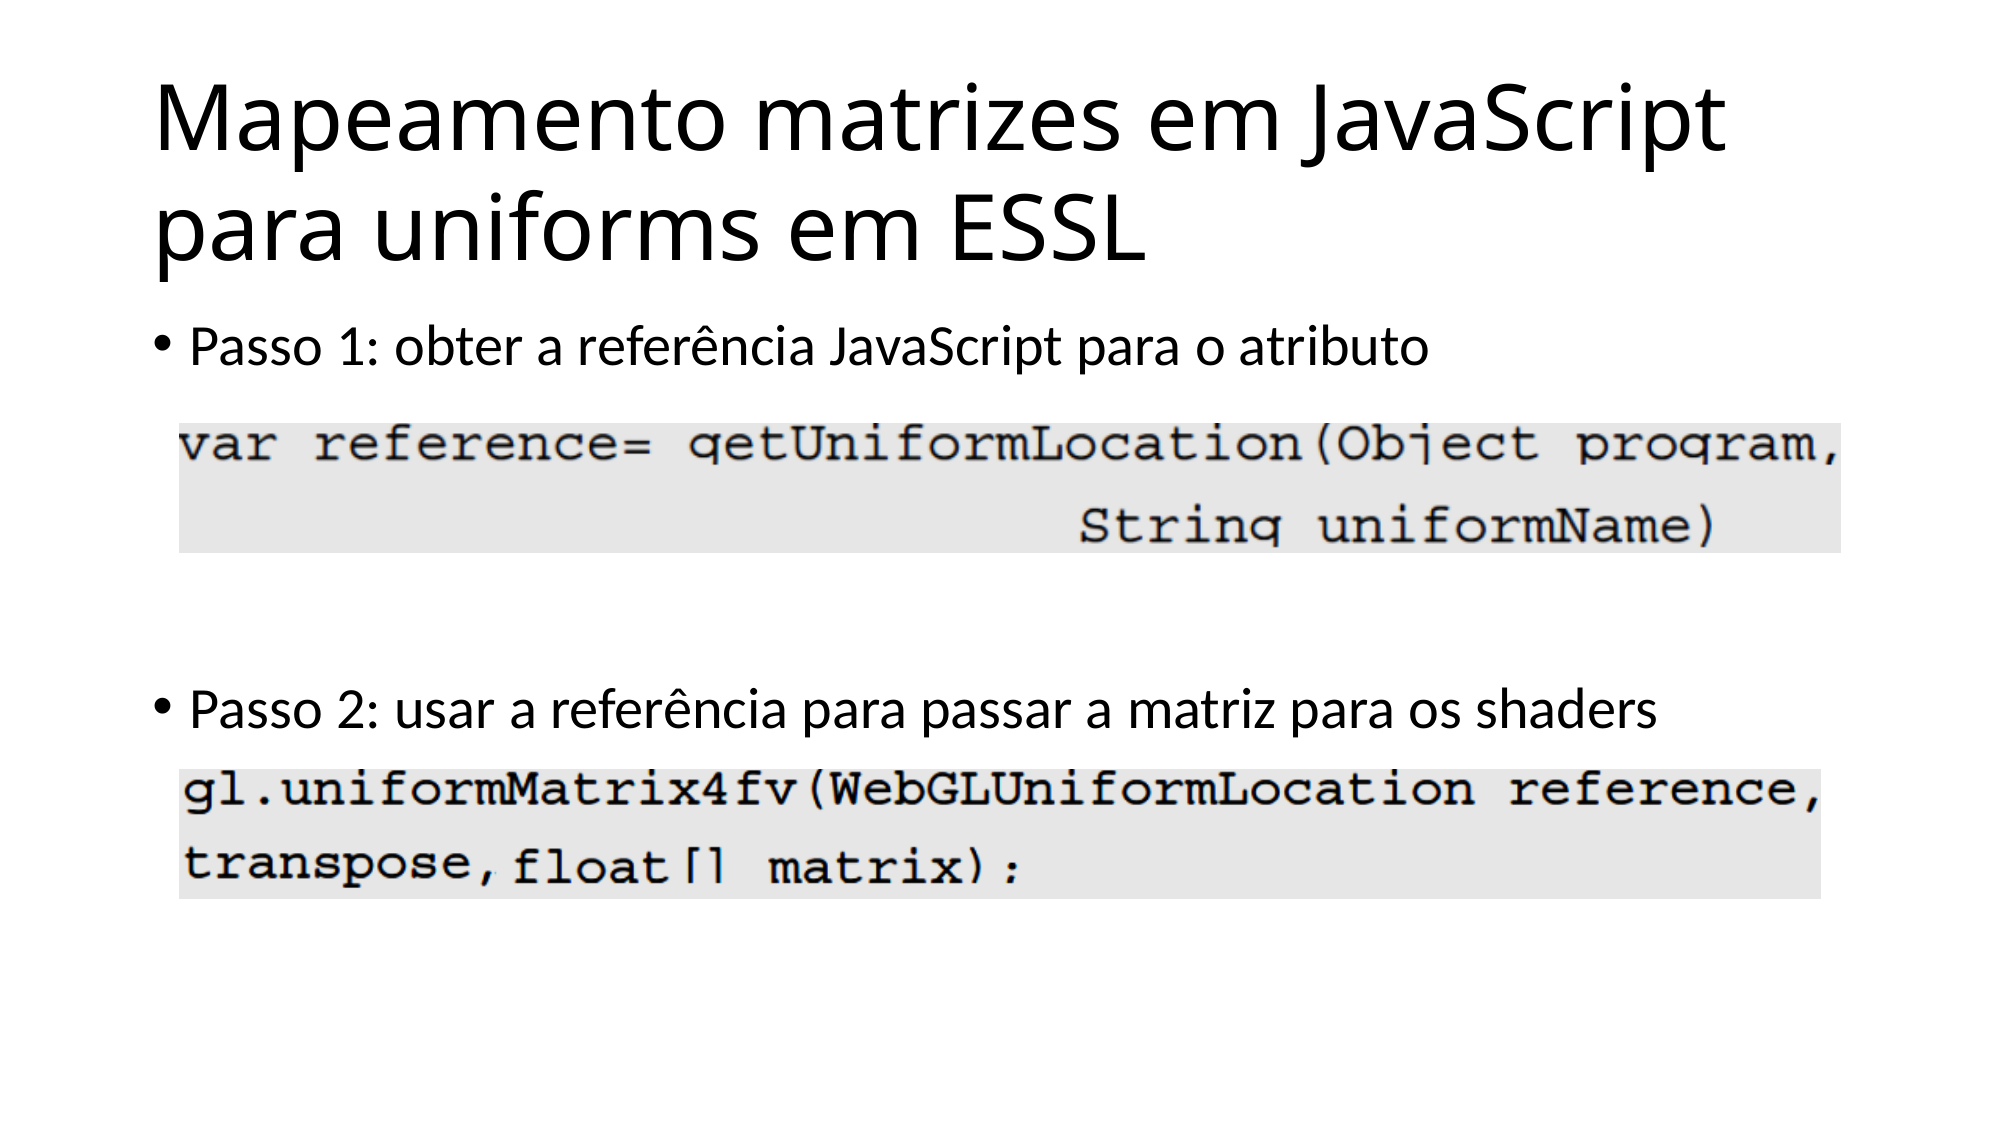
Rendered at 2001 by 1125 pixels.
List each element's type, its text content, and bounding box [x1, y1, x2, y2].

picture [179, 423, 1841, 553]
title Mapeamento matrizes em JavaScript para uniforms em ESSL [137, 59, 1863, 278]
picture [179, 769, 1821, 899]
list Passo 1: obter a referência JavaScript para o atributo Passo 2: usar a referência para passar a matriz para os shaders [137, 299, 1863, 1014]
